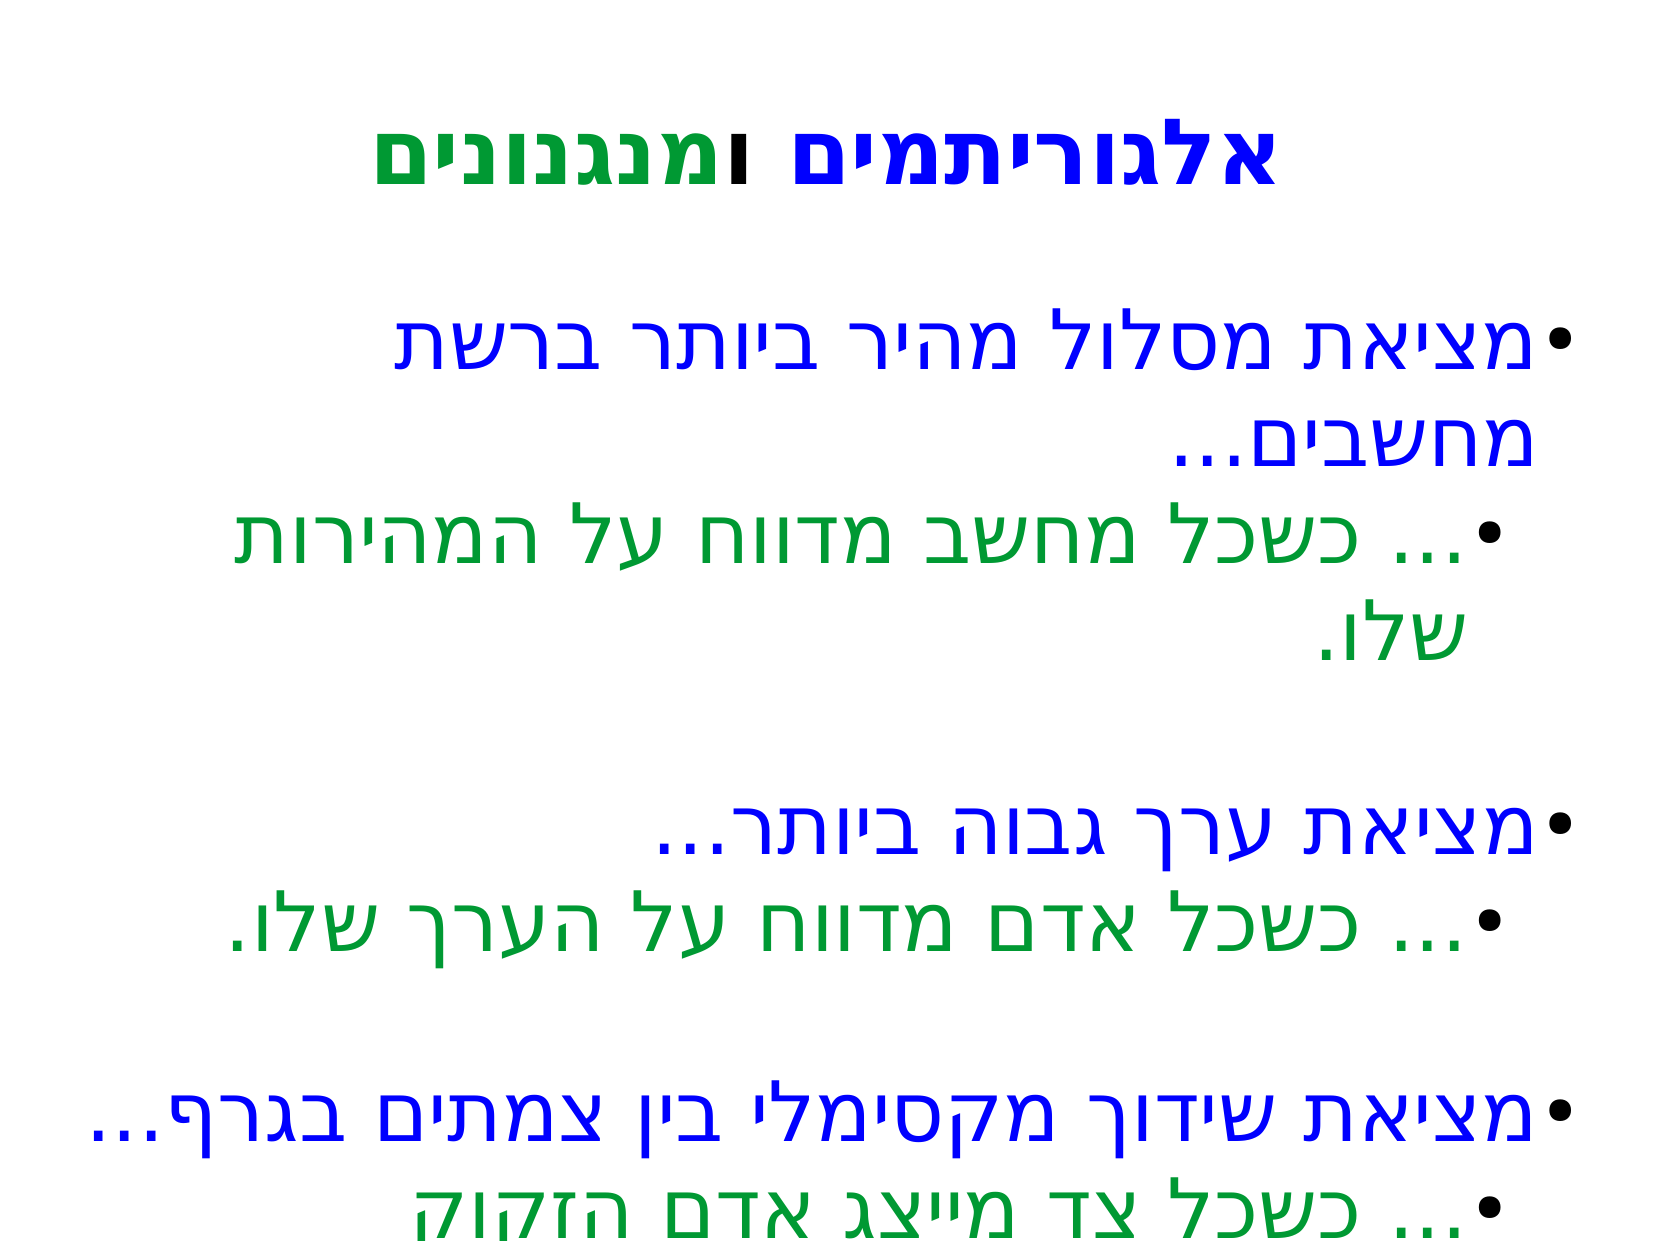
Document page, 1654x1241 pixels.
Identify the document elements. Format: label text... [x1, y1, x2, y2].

title אלגוריתמים ומנגנונים [82, 49, 1571, 257]
text_box מציאת מסלול מהיר ביותר ברשת מחשבים... ... כשכל מחשב מדווח על המהירות שלו. מציאת ערך גבוה ביותר... ... כשכל אדם מדווח על הערך שלו. מציאת שידוך מקסימלי בין צמתים בגרף... ... כשכל צד מייצג אדם הזקוק להשתלת כליה. [60, 285, 1591, 1128]
